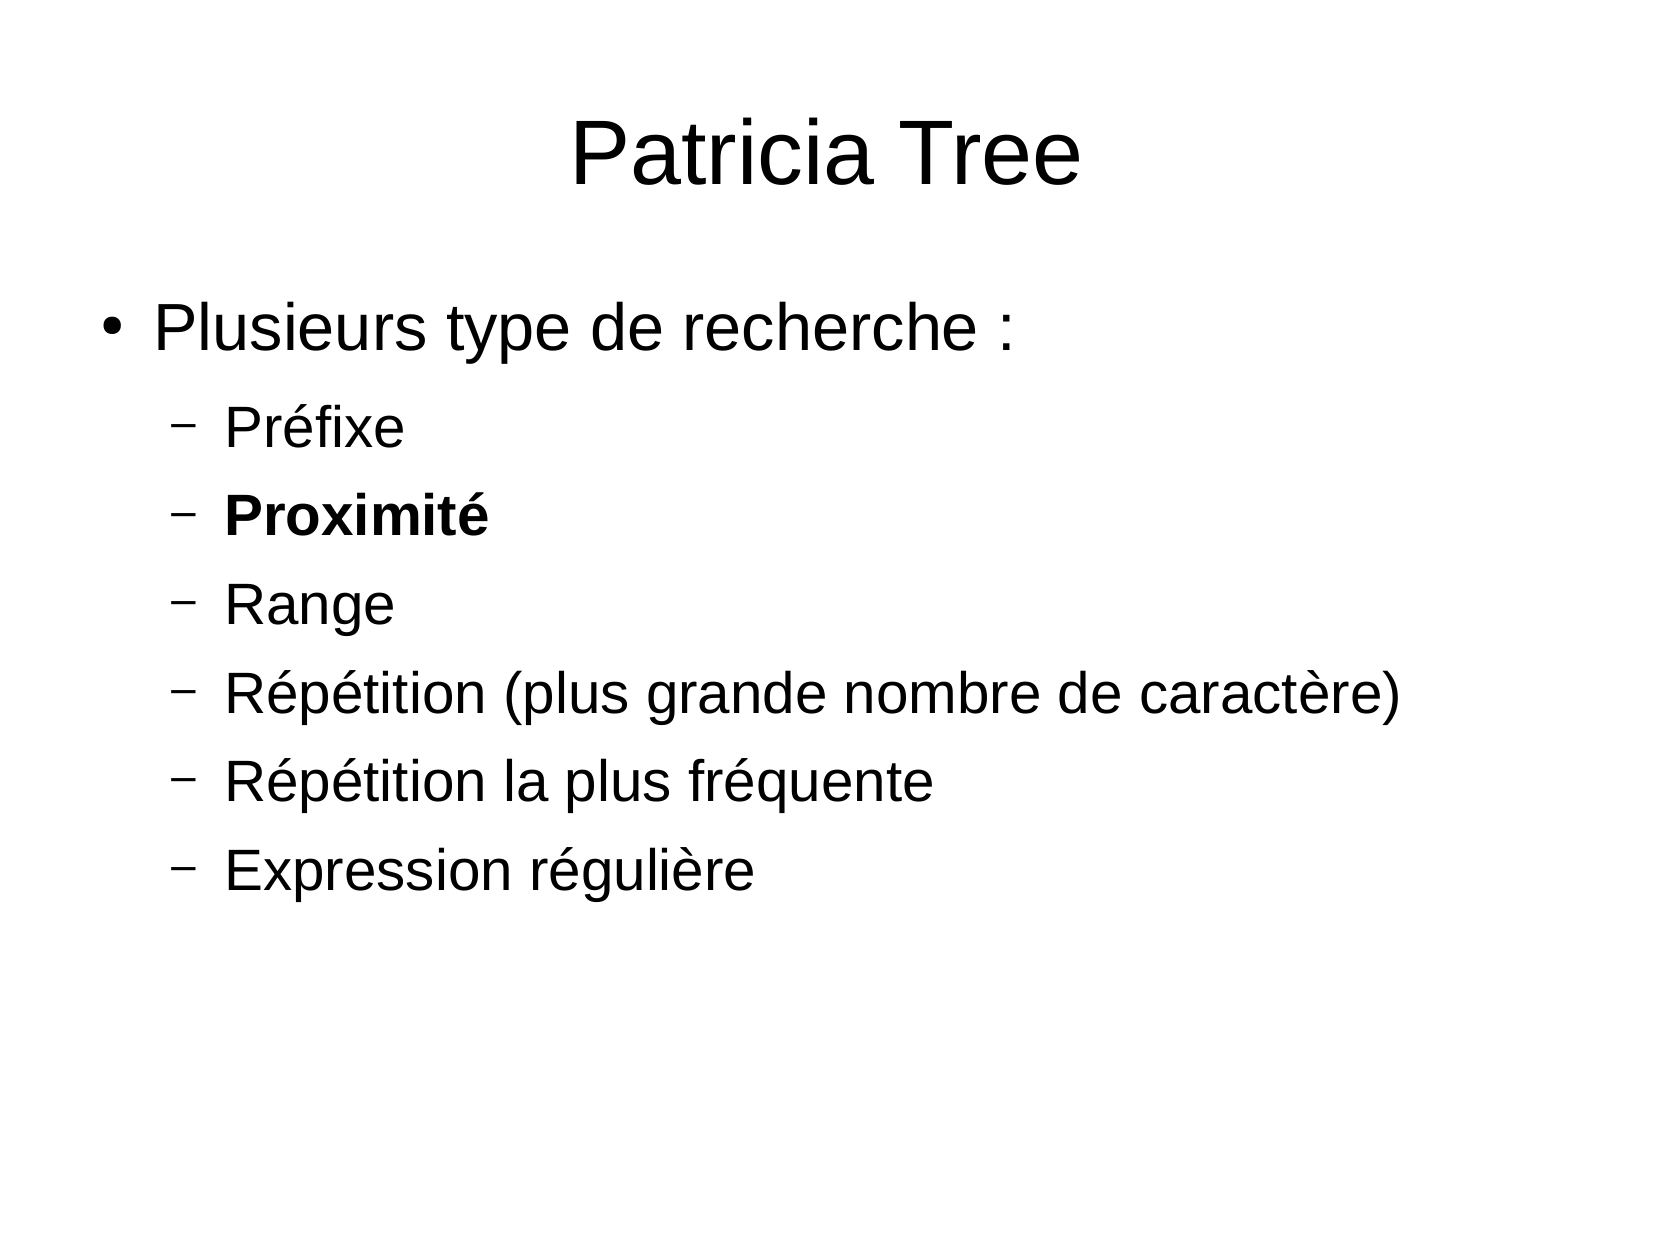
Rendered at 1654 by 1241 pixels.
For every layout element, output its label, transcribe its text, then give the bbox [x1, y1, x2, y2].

list Plusieurs type de recherche : Préfixe Proximité Range Répétition (plus grande nombre de caractère) Répétition la plus fréquente Expression régulière [82, 290, 1538, 1010]
title Patricia Tree [82, 49, 1571, 257]
